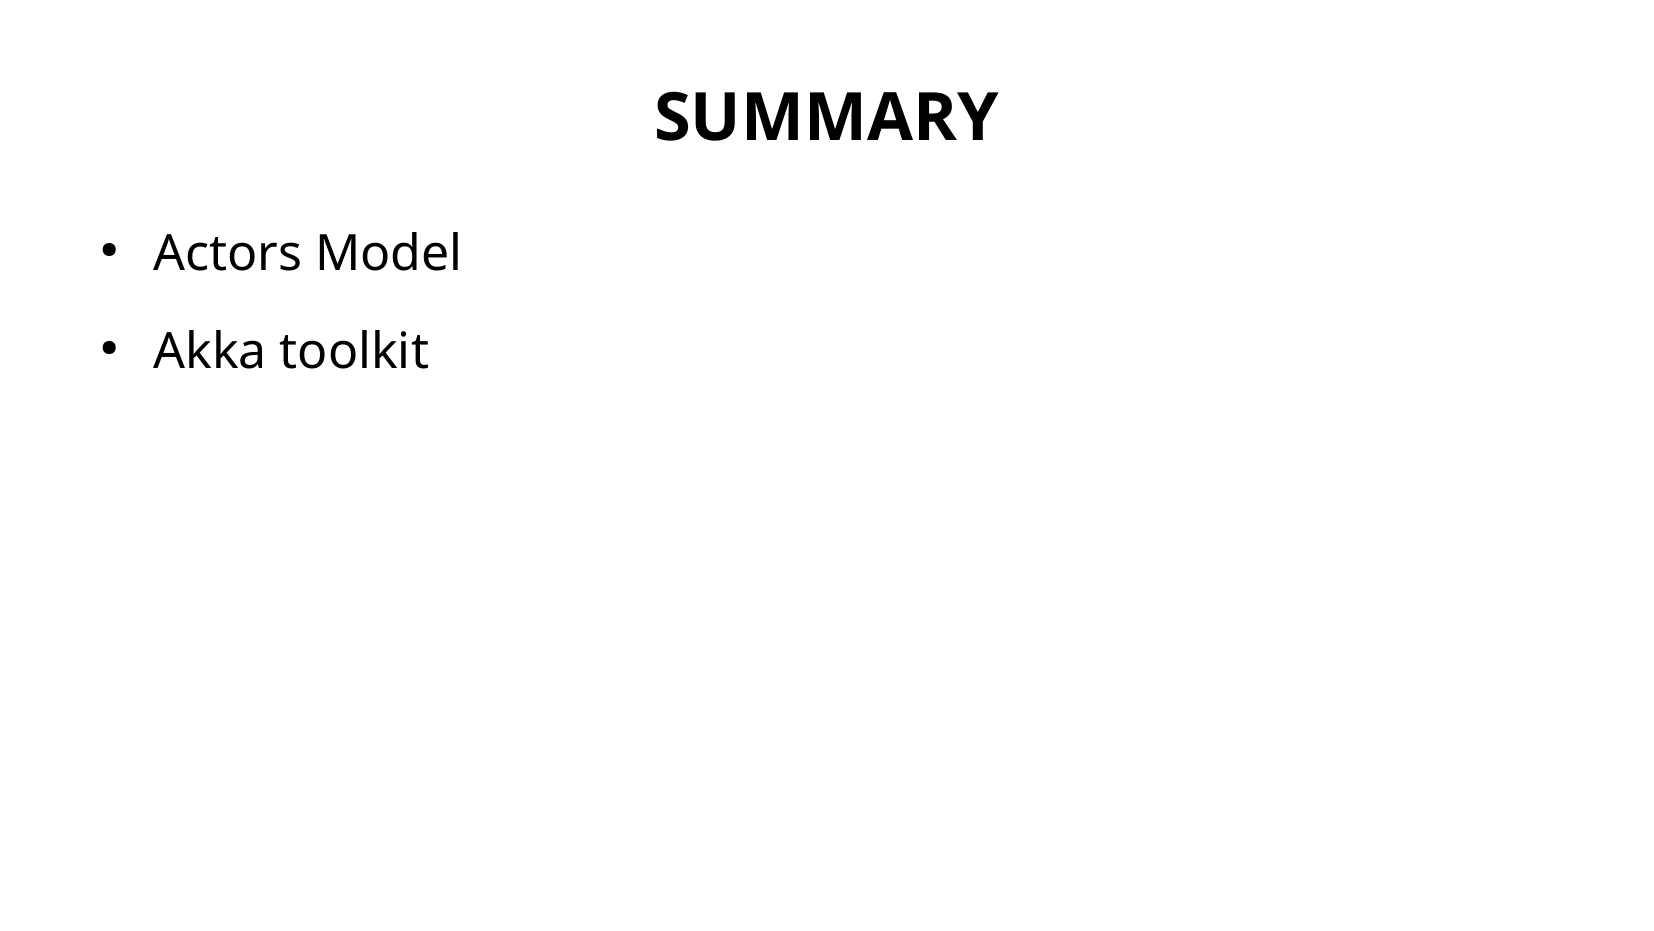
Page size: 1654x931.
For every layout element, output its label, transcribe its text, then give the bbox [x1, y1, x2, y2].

title SUMMARY [82, 36, 1571, 193]
list Actors Model Akka toolkit [82, 217, 1571, 757]
